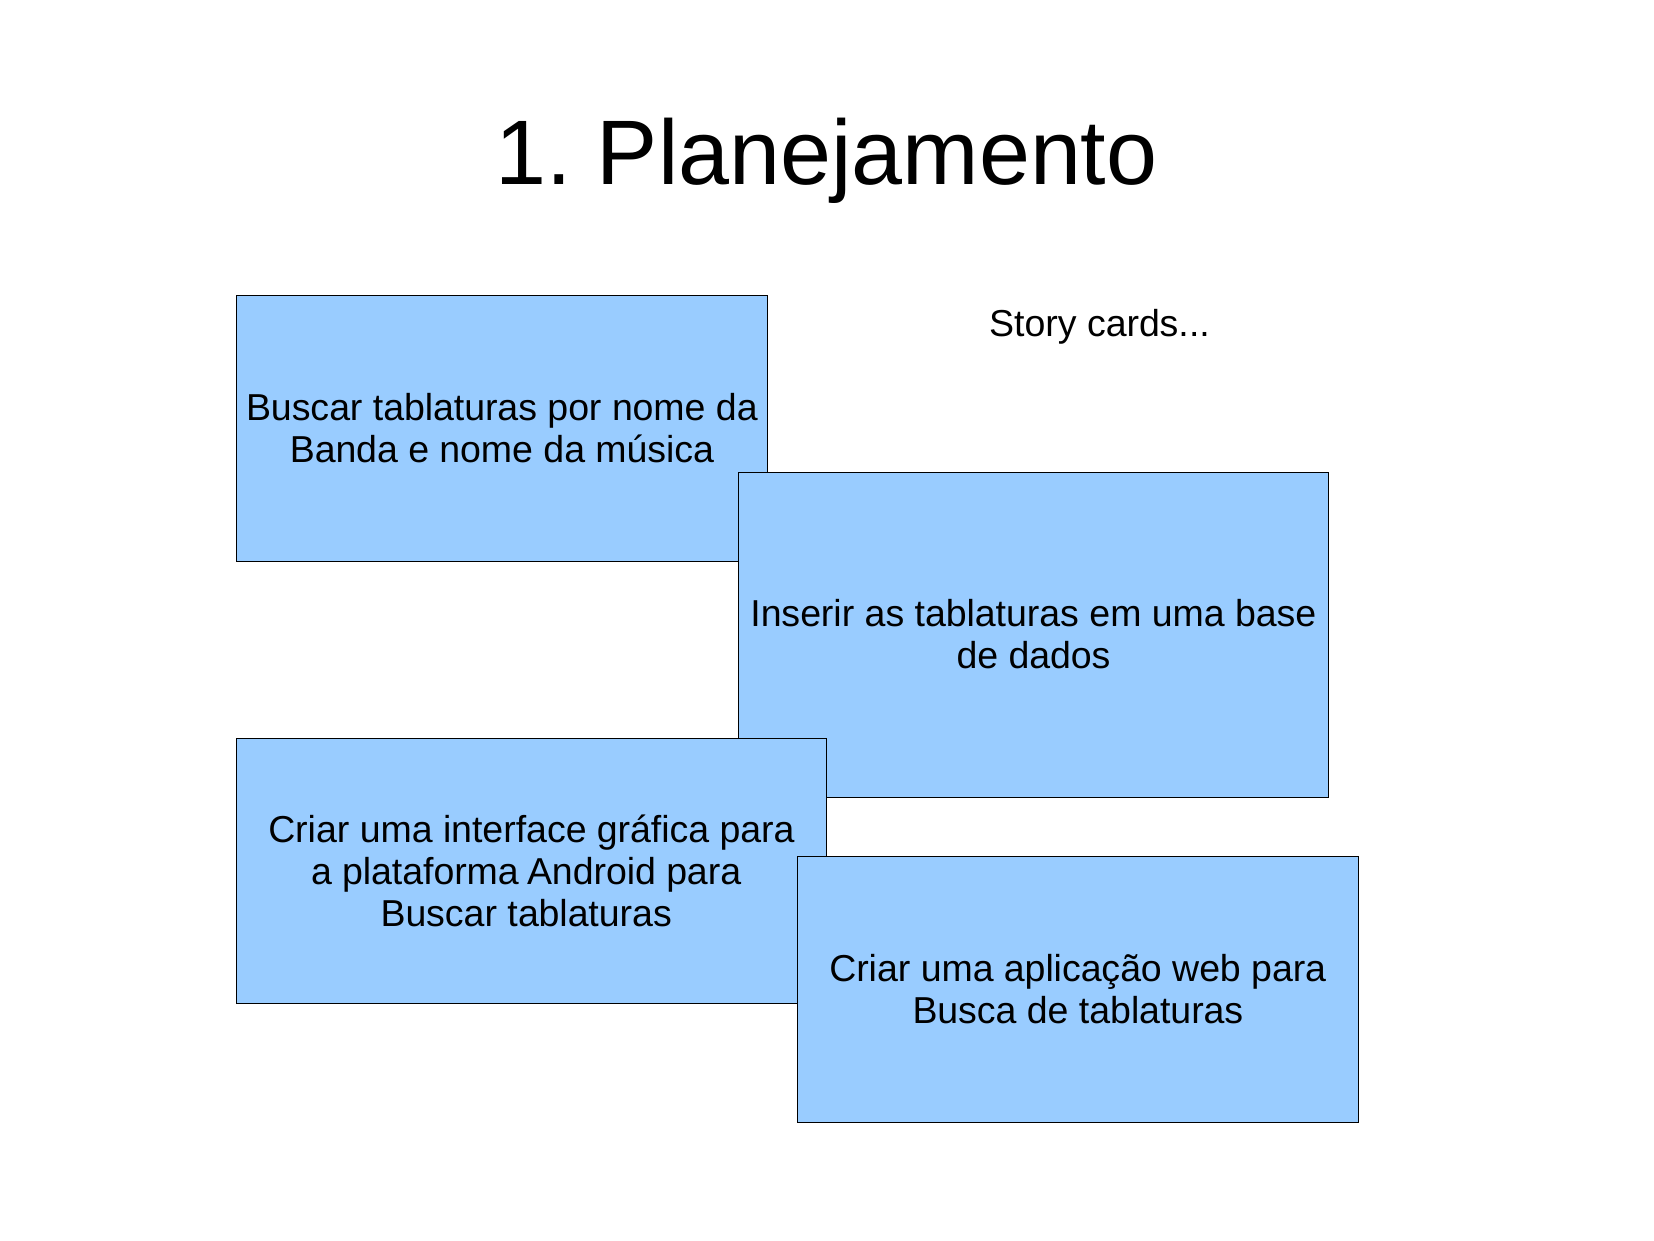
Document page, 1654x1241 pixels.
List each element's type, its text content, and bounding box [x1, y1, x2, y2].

text_box Criar uma aplicação web para Busca de tablaturas [797, 856, 1359, 1123]
text_box Criar uma interface gráfica para a plataforma Android para Buscar tablaturas [236, 738, 827, 1004]
text_box Story cards... [974, 295, 1418, 353]
title 1. Planejamento [82, 49, 1571, 257]
text_box Inserir as tablaturas em uma base de dados [738, 472, 1329, 798]
text_box Buscar tablaturas por nome da Banda e nome da música [236, 295, 768, 562]
